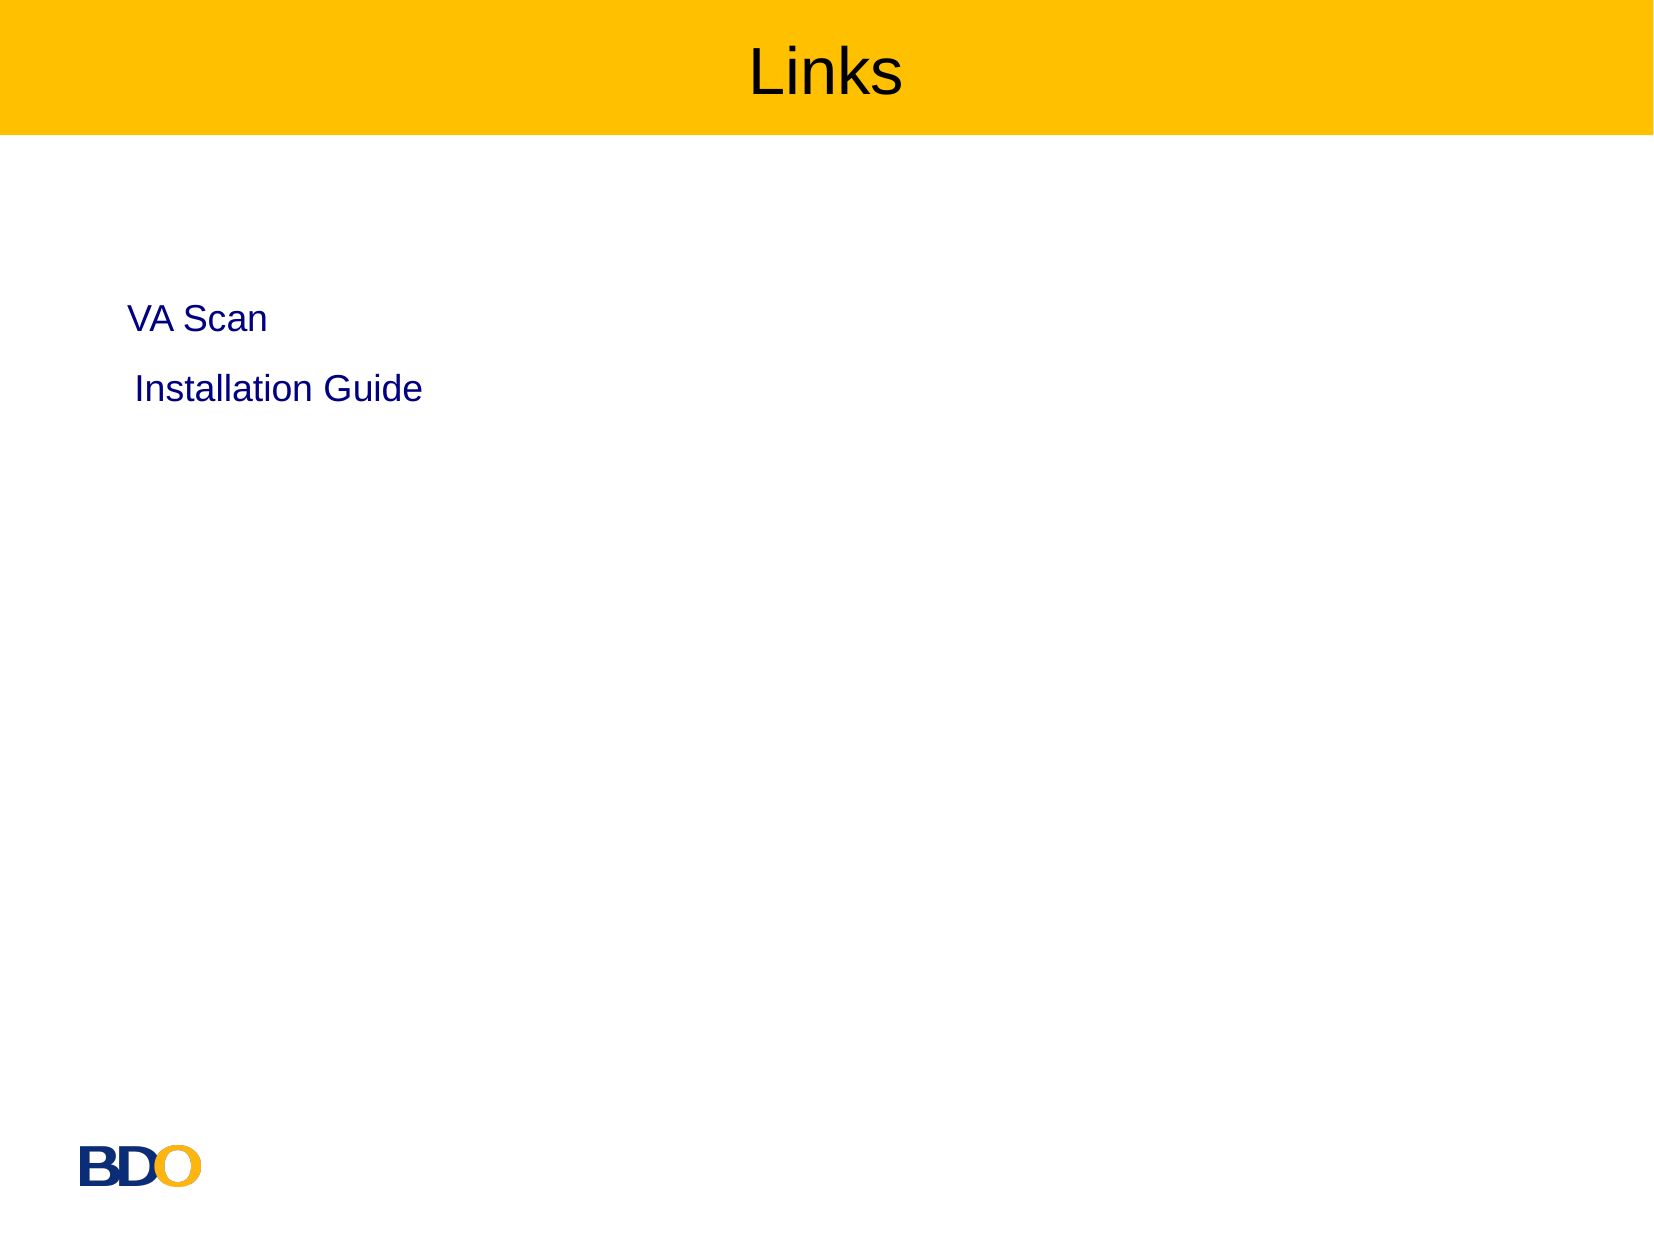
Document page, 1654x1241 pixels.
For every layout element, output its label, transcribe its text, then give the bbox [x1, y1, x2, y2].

text_box VA Scan [112, 290, 286, 361]
text_box Installation Guide [119, 360, 481, 430]
picture [80, 1145, 201, 1187]
text_box Links [0, 0, 1654, 136]
